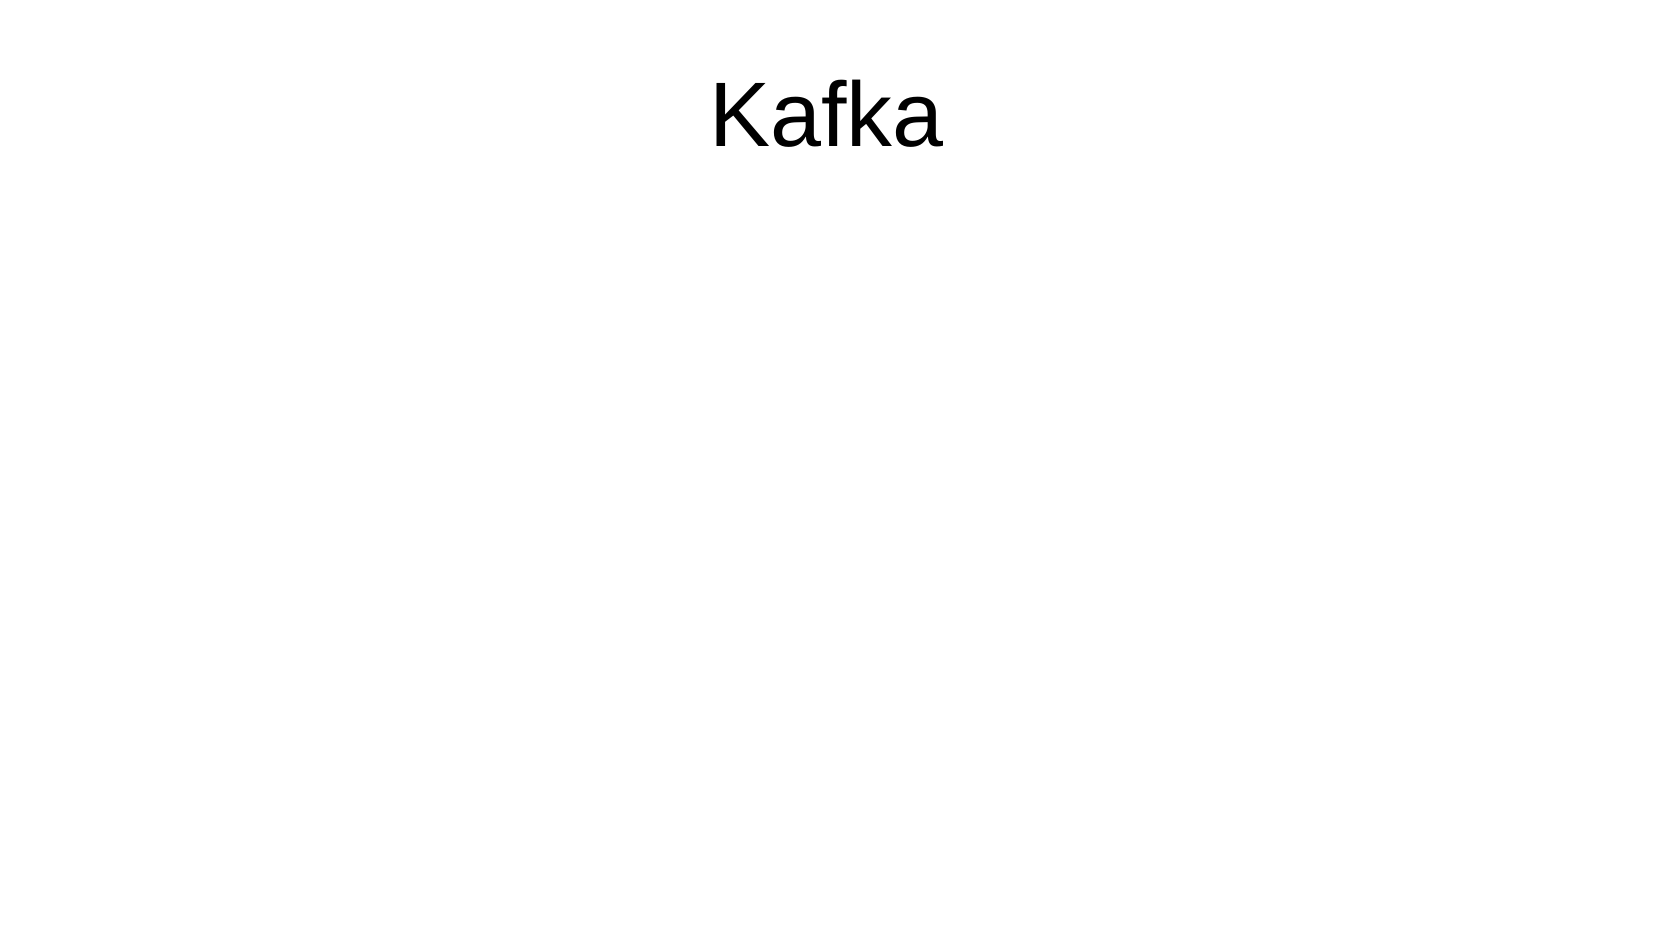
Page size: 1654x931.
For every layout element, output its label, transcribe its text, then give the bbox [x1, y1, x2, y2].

title Kafka [82, 37, 1571, 193]
